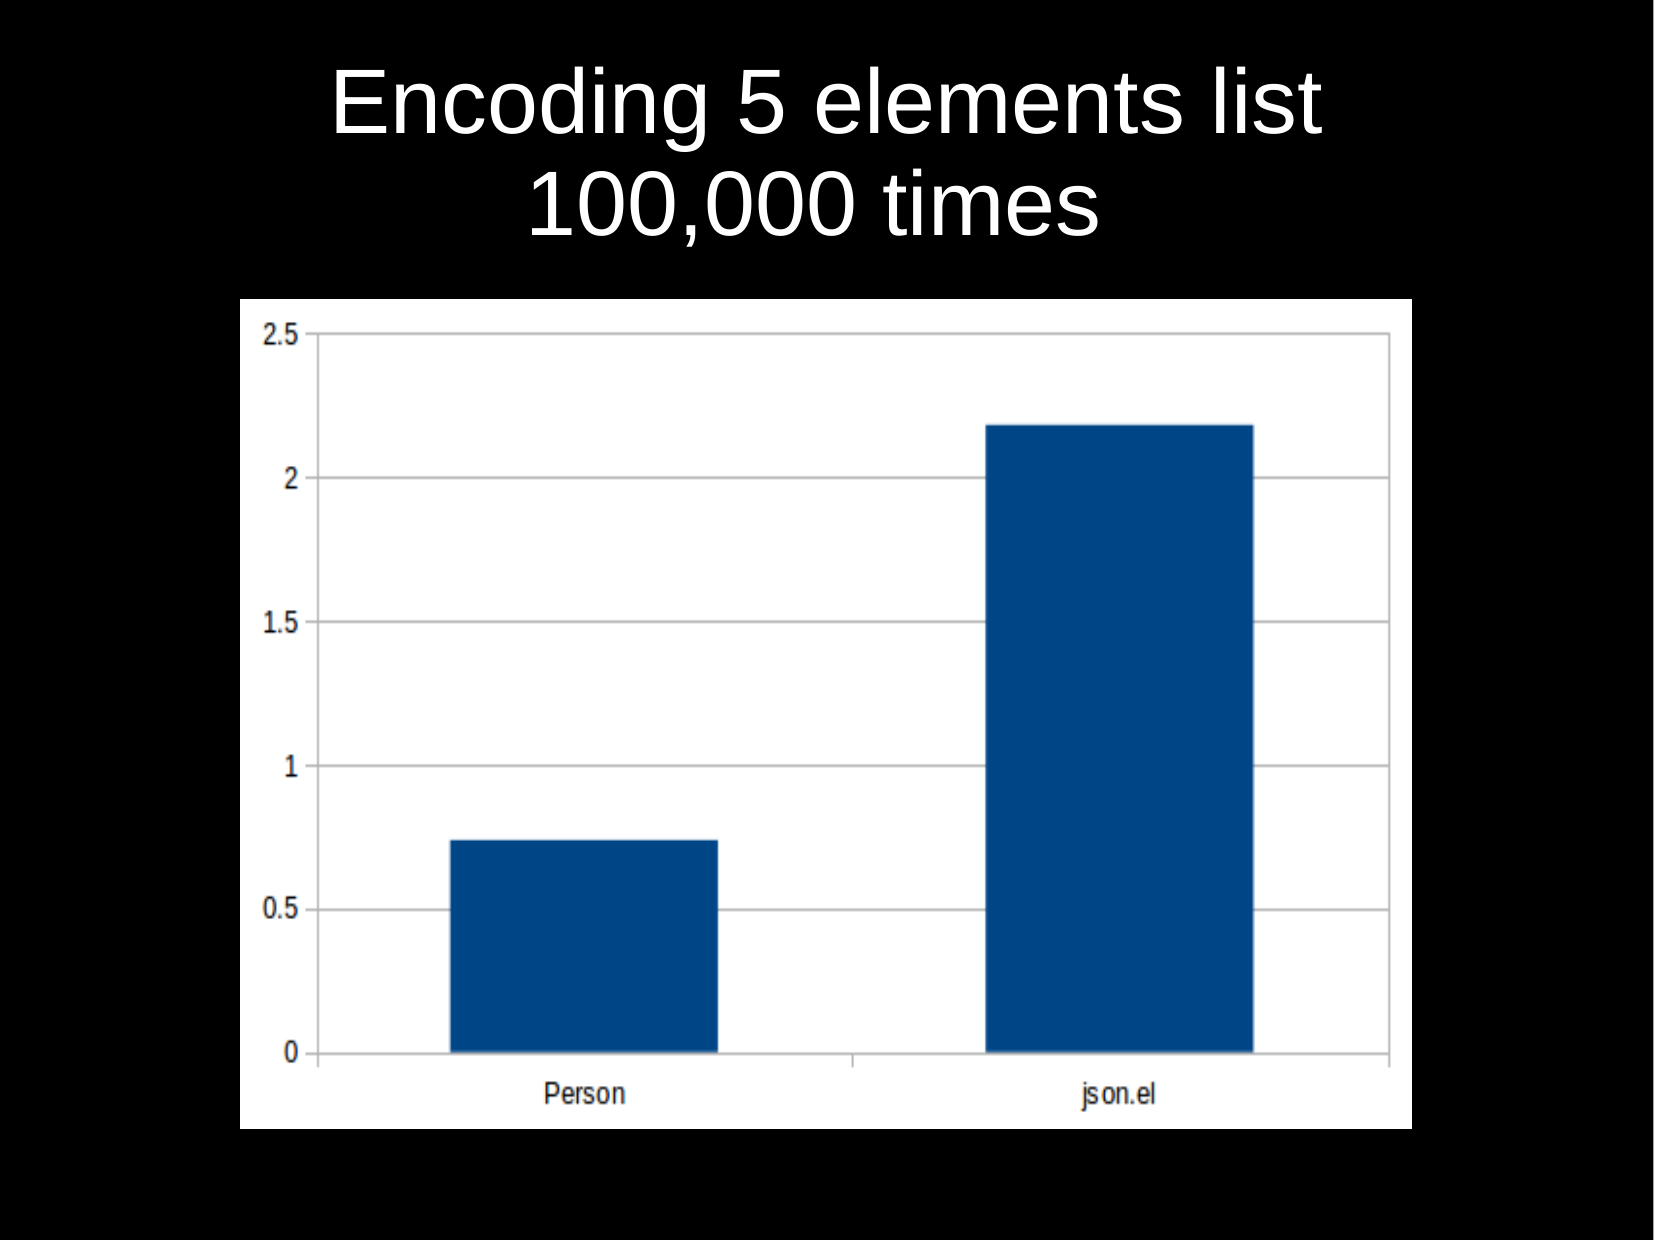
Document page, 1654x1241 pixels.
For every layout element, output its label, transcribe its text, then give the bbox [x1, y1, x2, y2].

title Encoding 5 elements list 100,000 times [82, 49, 1571, 257]
picture [240, 299, 1412, 1129]
